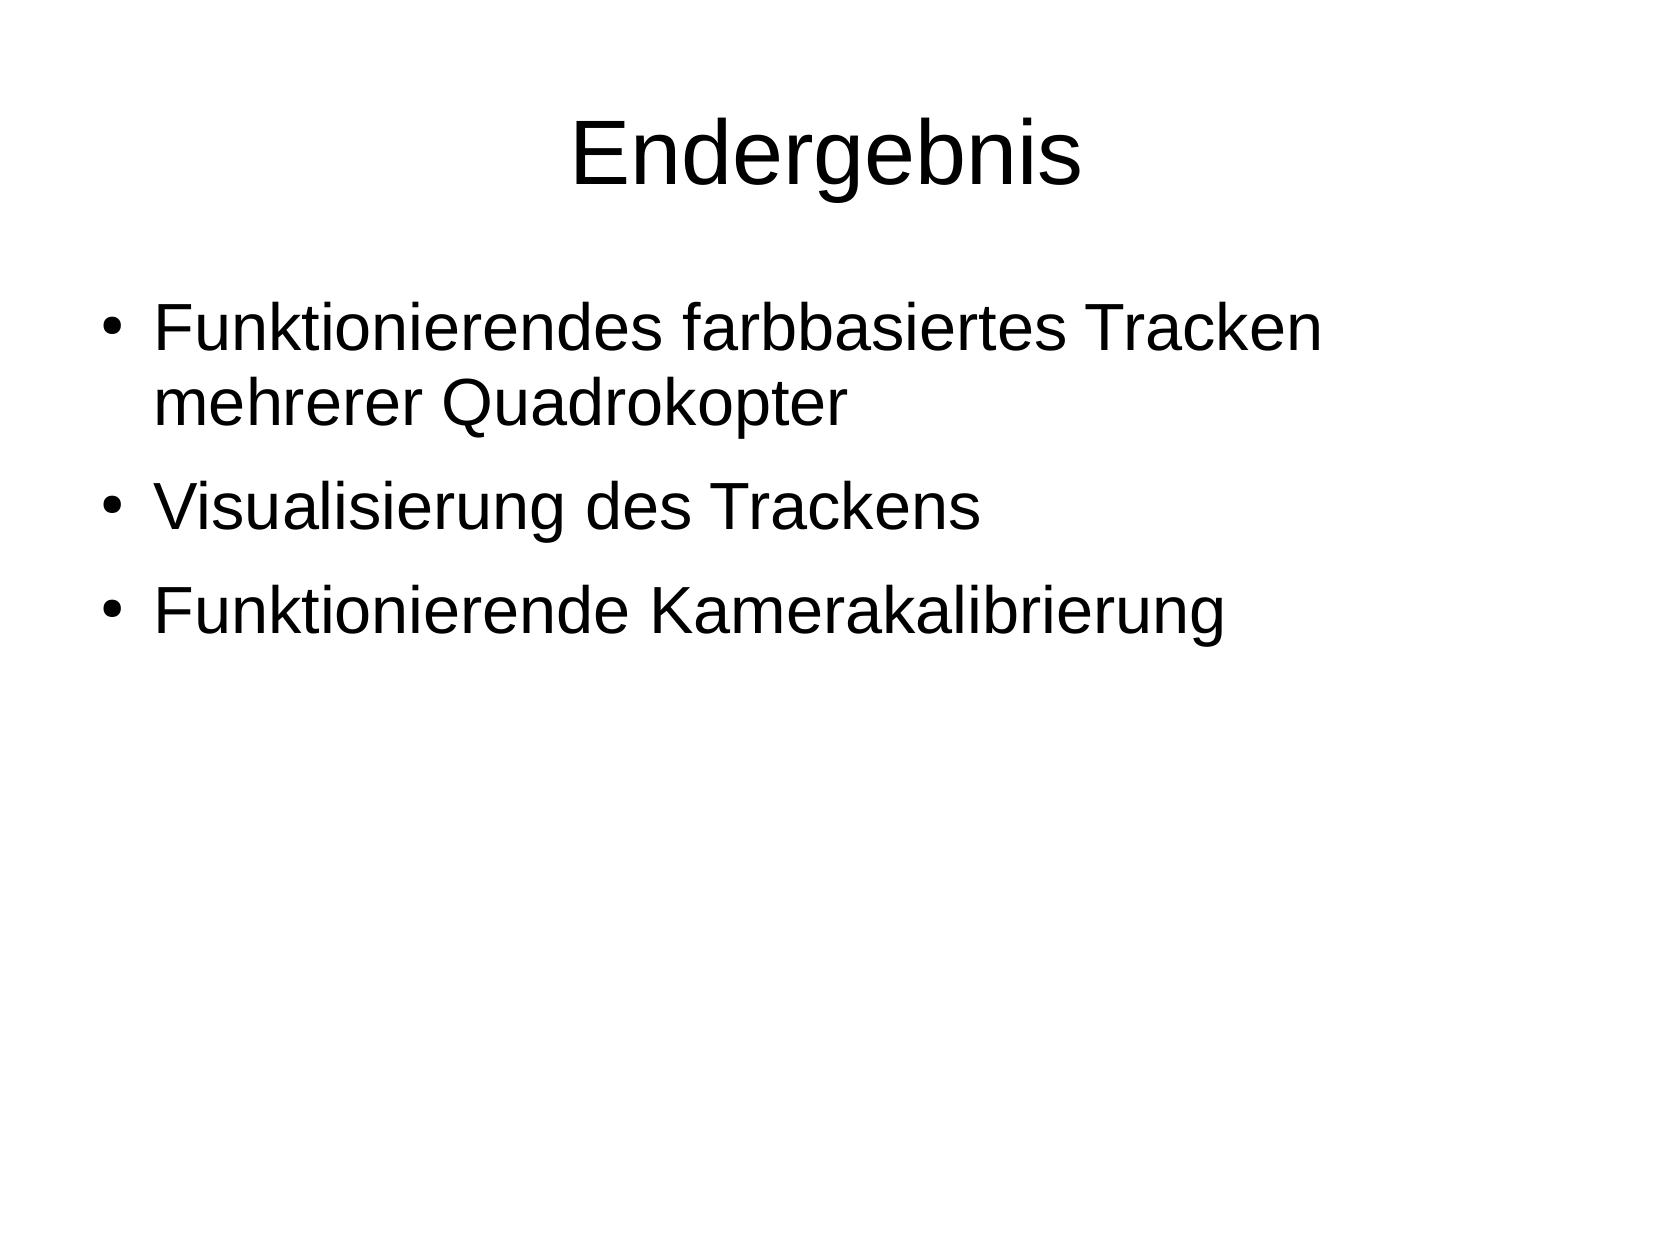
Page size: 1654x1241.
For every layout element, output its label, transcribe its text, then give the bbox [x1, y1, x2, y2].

title Endergebnis [82, 49, 1571, 257]
list Funktionierendes farbbasiertes Tracken mehrerer Quadrokopter Visualisierung des Trackens Funktionierende Kamerakalibrierung [82, 290, 1571, 1010]
